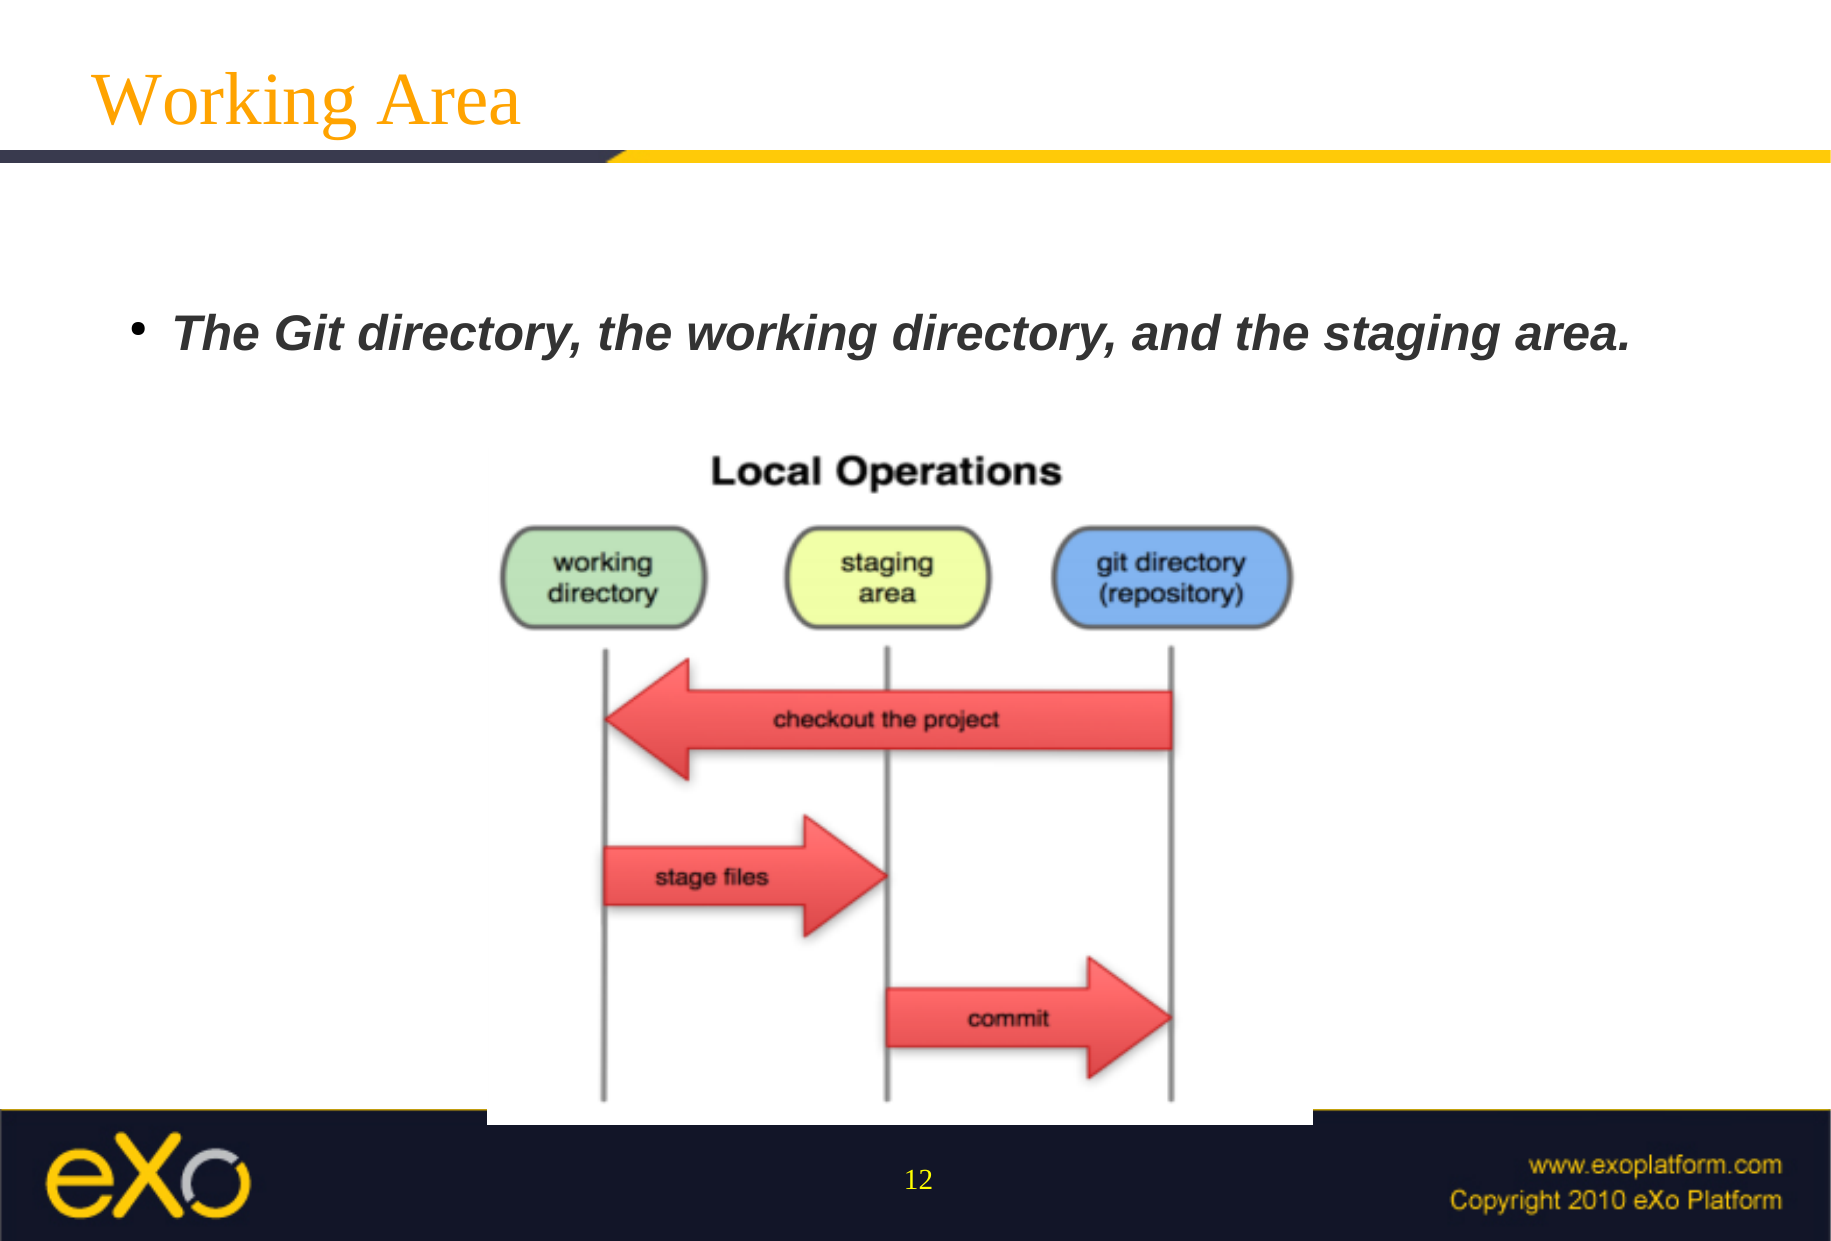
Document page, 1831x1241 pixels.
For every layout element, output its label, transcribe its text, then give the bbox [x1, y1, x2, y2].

text_box Working Area [91, 49, 1740, 151]
picture [0, 448, 1831, 1241]
list The Git directory, the working directory, and the staging area. [128, 300, 1726, 451]
picture [0, 150, 1831, 163]
